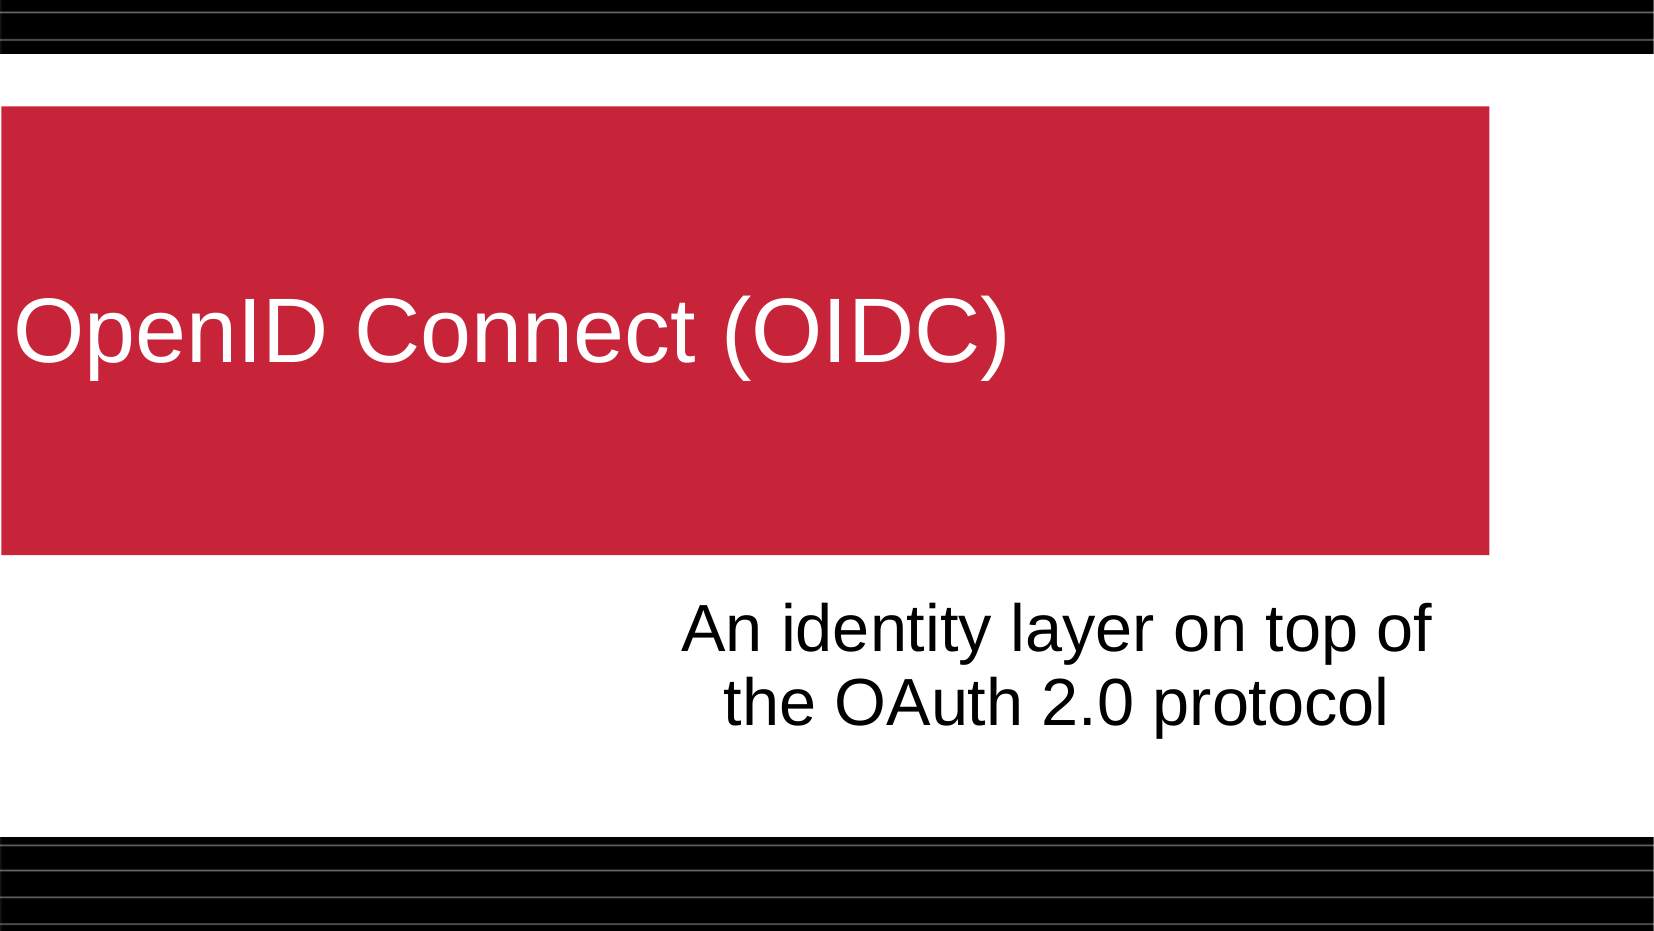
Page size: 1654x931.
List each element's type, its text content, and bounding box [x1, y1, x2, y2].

title OpenID Connect (OIDC) [1, 106, 1490, 556]
subtitle An identity layer on top of the OAuth 2.0 protocol [625, 590, 1489, 804]
picture [0, 0, 1654, 54]
picture [0, 837, 1654, 931]
